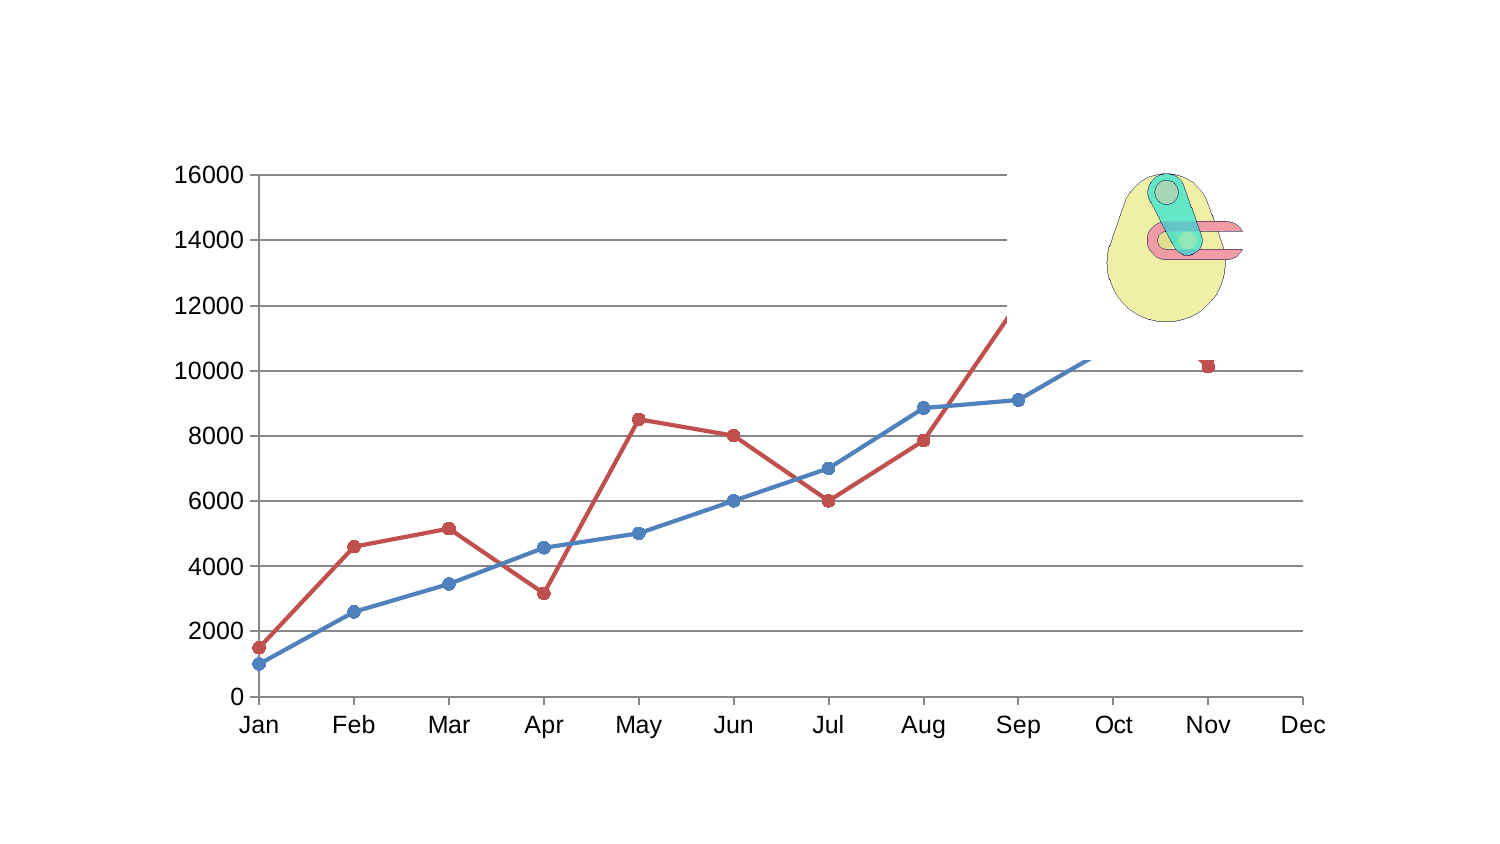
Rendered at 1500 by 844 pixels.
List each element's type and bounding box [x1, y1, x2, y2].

picture [1007, 114, 1335, 360]
chart [150, 150, 1351, 751]
